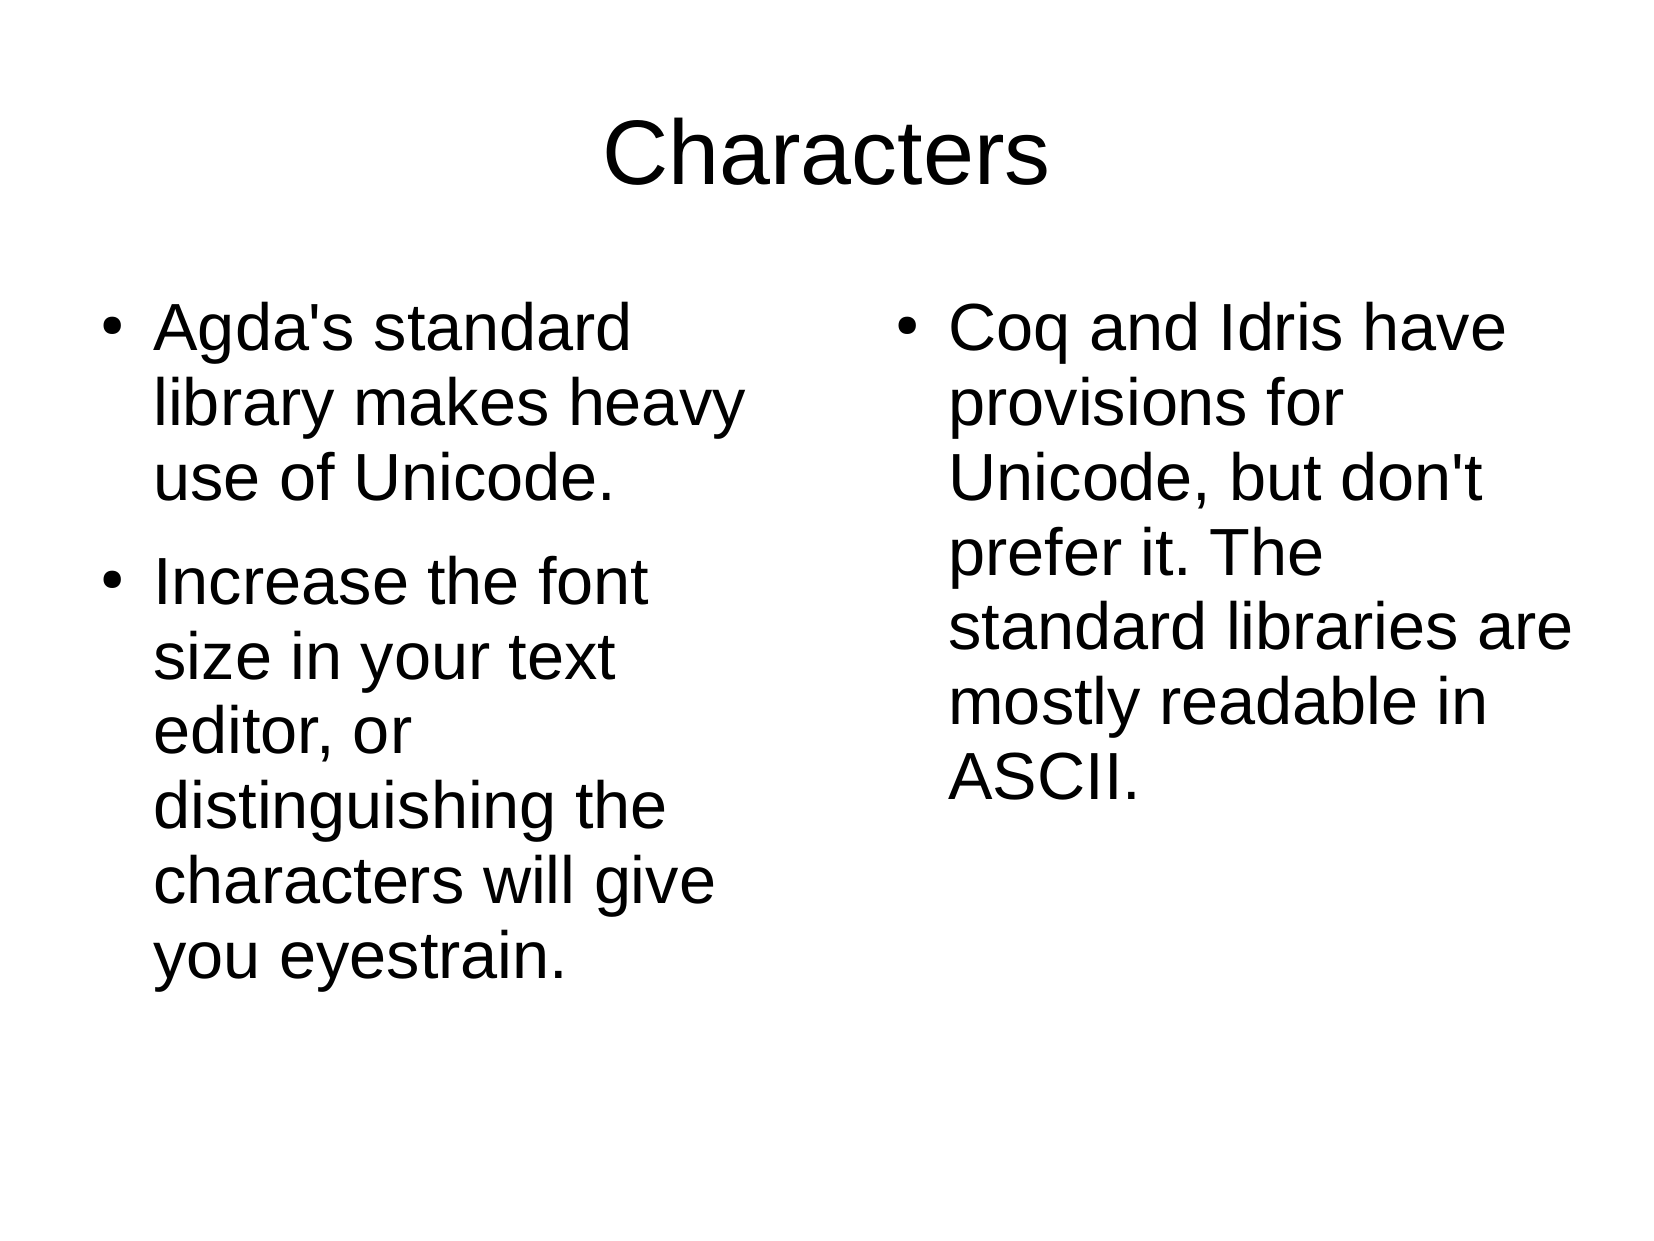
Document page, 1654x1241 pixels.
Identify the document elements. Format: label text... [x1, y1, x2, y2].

list Coq and Idris have provisions for Unicode, but don't prefer it. The standard libraries are mostly readable in ASCII. [877, 290, 1576, 1109]
list Agda's standard library makes heavy use of Unicode. Increase the font size in your text editor, or distinguishing the characters will give you eyestrain. [82, 290, 781, 1109]
title Characters [82, 49, 1571, 257]
